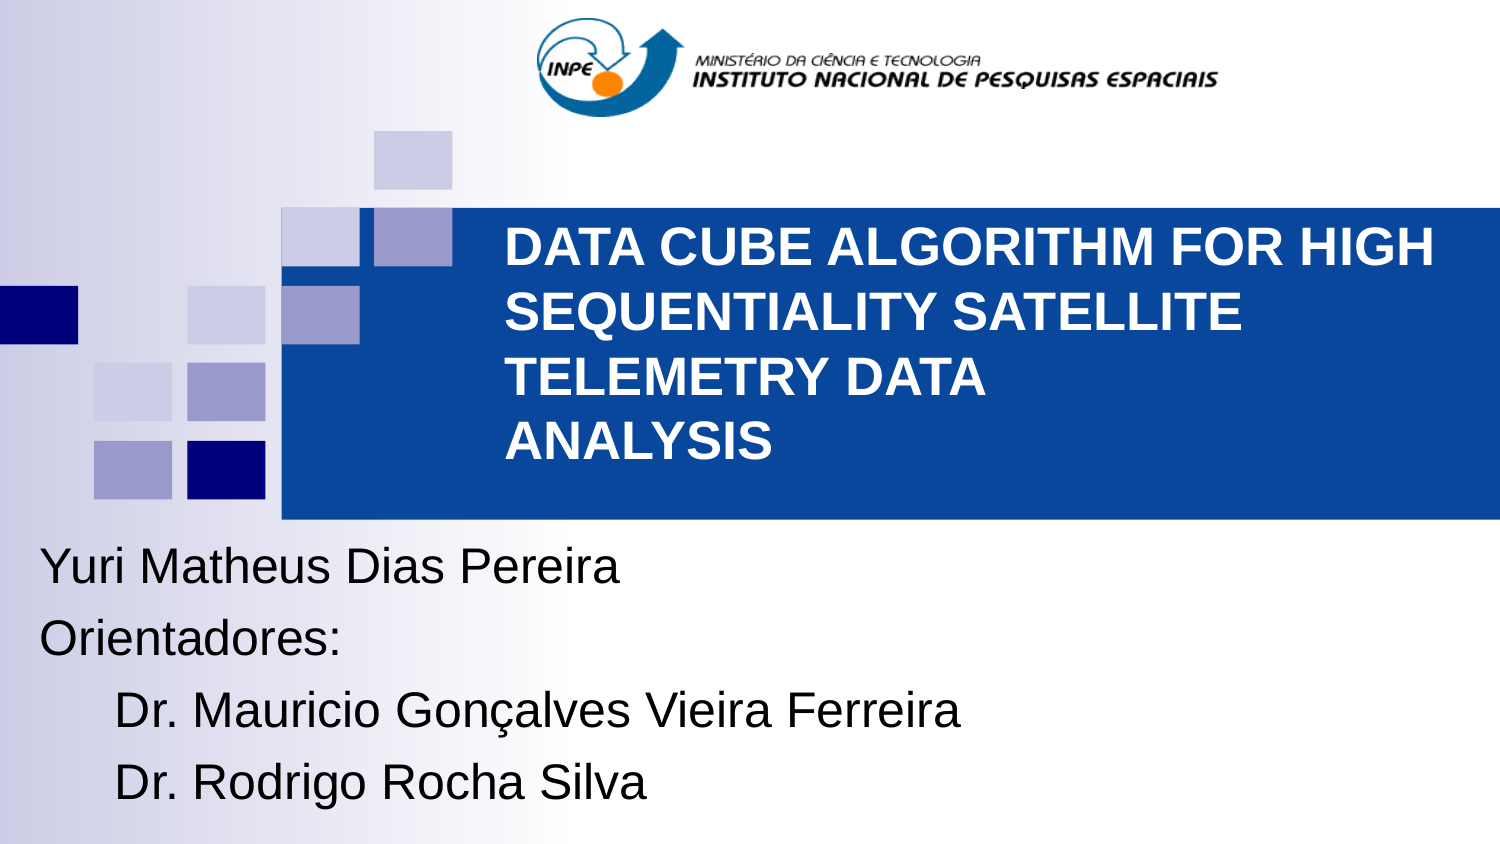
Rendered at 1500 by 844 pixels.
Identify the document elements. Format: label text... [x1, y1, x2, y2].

subtitle Yuri Matheus Dias Pereira Orientadores: Dr. Mauricio Gonçalves Vieira Ferreira Dr. Rodrigo Rocha Silva [23, 525, 1475, 822]
picture [537, 18, 1225, 117]
title DATA CUBE ALGORITHM FOR HIGH SEQUENTIALITY SATELLITE TELEMETRY DATA ANALYSIS [487, 225, 1475, 522]
